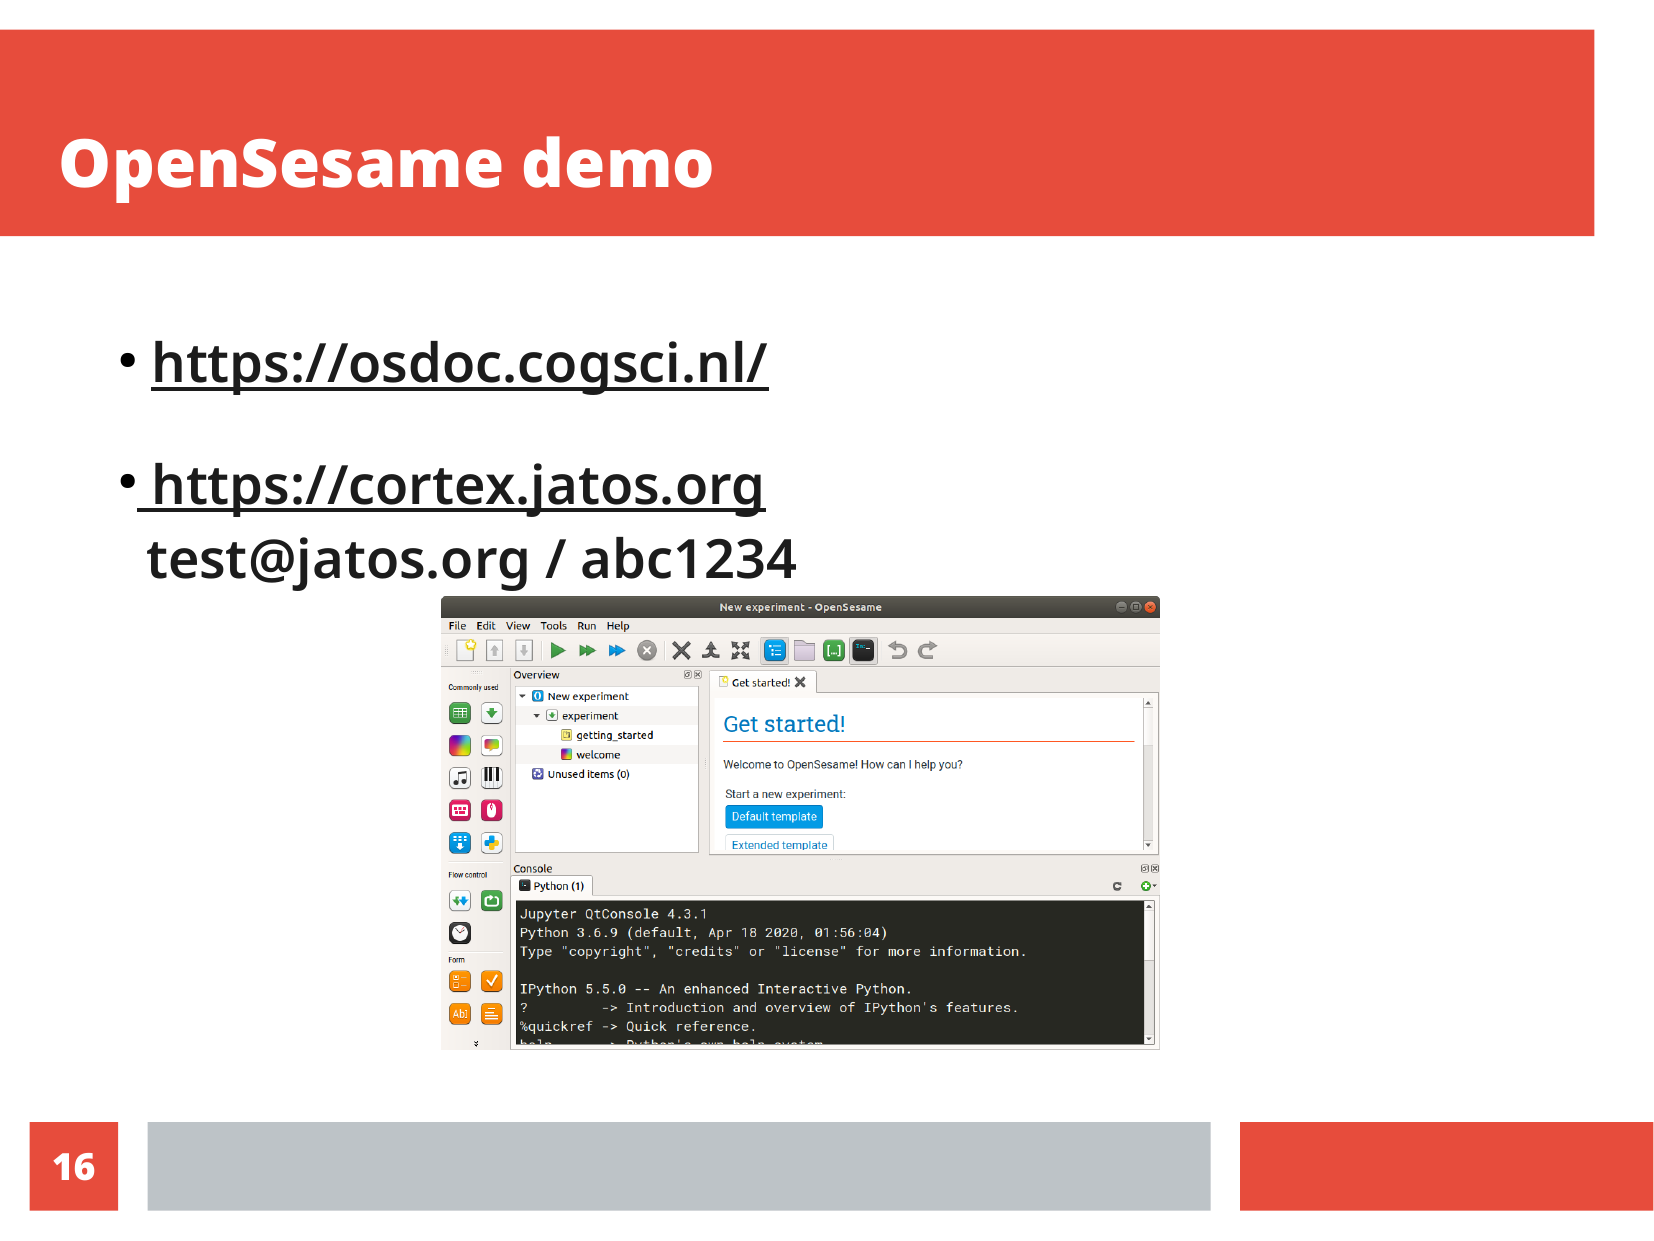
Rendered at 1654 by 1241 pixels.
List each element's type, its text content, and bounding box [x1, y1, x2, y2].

title OpenSesame demo [59, 59, 1595, 207]
picture [441, 596, 1160, 1050]
list https://osdoc.cogsci.nl/ https://cortex.jatos.org test@jatos.org / abc1234 [59, 324, 1565, 1093]
